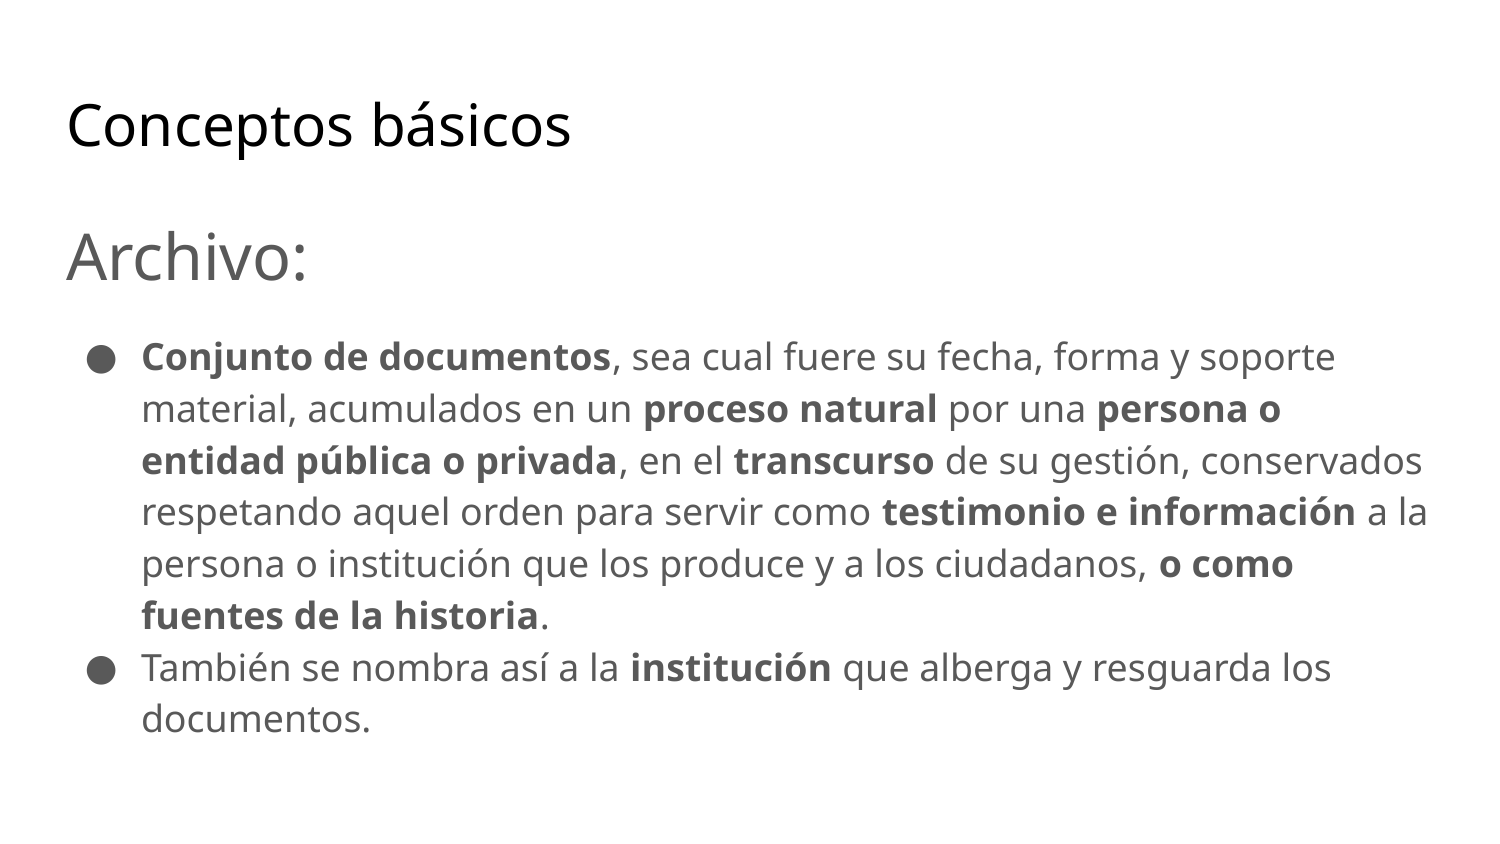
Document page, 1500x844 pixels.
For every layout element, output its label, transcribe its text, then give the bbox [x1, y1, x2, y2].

title Conceptos básicos [51, 72, 1449, 167]
list Archivo: Conjunto de documentos, sea cual fuere su fecha, forma y soporte material, acumulados en un proceso natural por una persona o entidad pública o privada, en el transcurso de su gestión, conservados respetando aquel orden para servir como testimonio e información a la persona o institución que los produce y a los ciudadanos, o como fuentes de la historia. También se nombra así a la institución que alberga y resguarda los documentos. [51, 189, 1449, 750]
